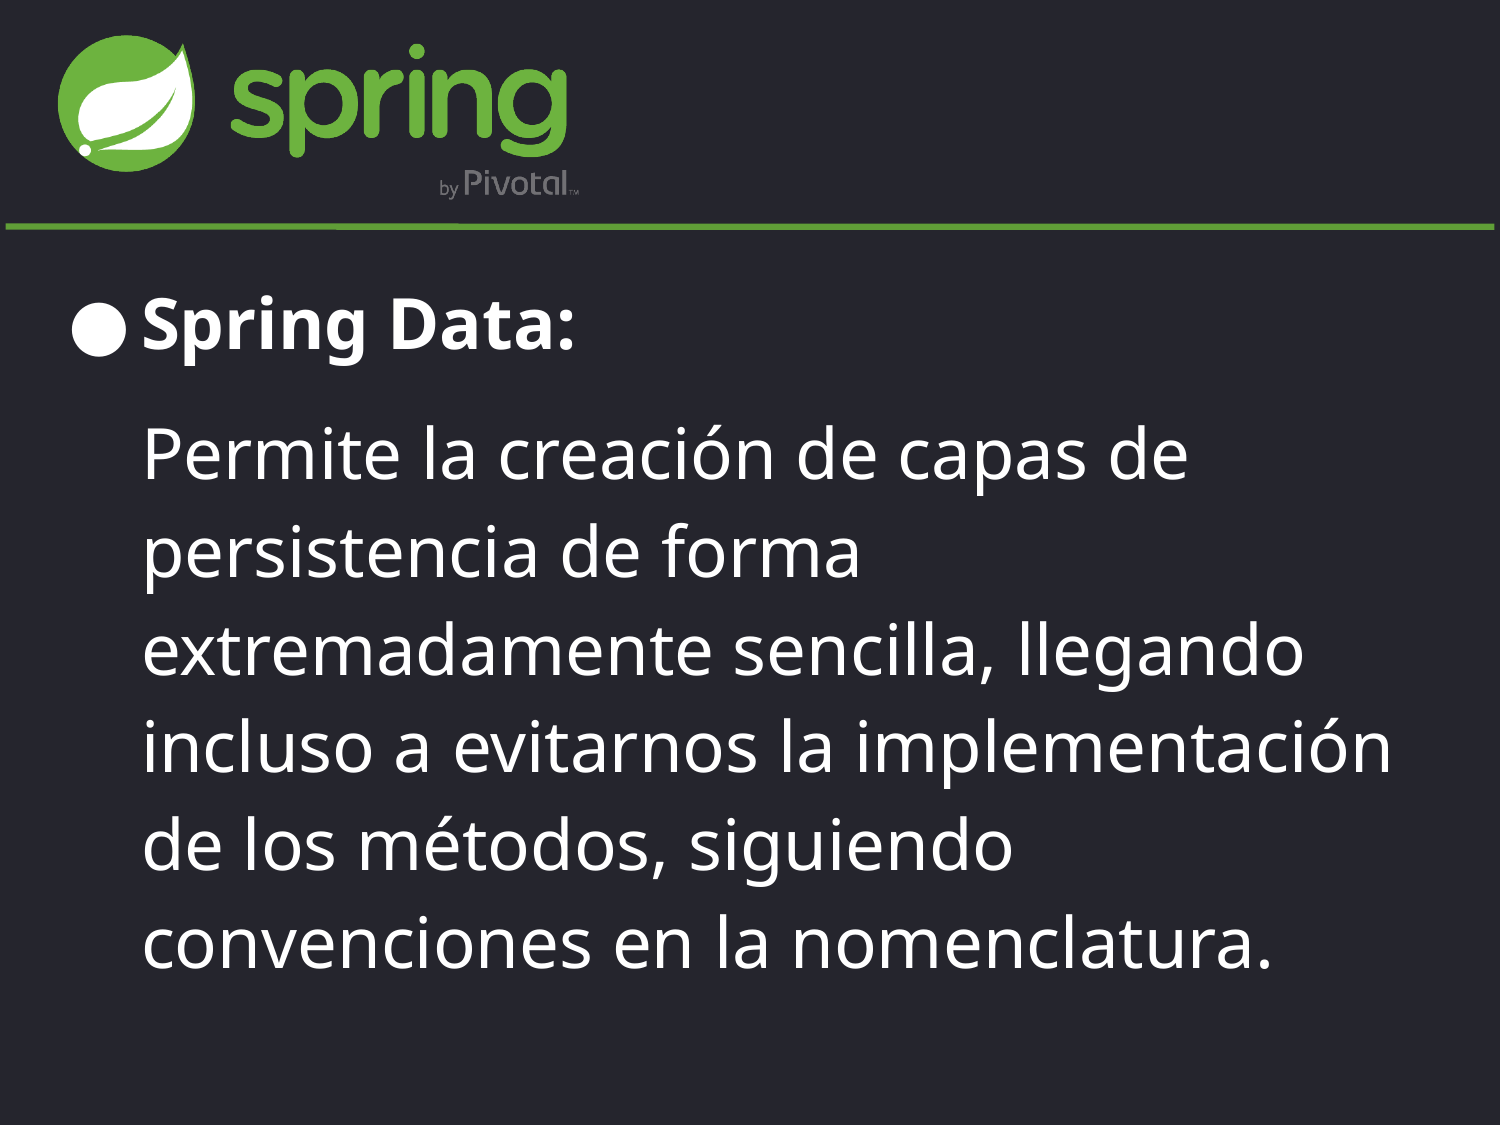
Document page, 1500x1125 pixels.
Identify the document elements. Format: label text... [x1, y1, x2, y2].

picture [51, 30, 586, 203]
list Spring Data: Permite la creación de capas de persistencia de forma extremadamente sencilla, llegando incluso a evitarnos la implementación de los métodos, siguiendo convenciones en la nomenclatura. [51, 250, 1449, 1064]
